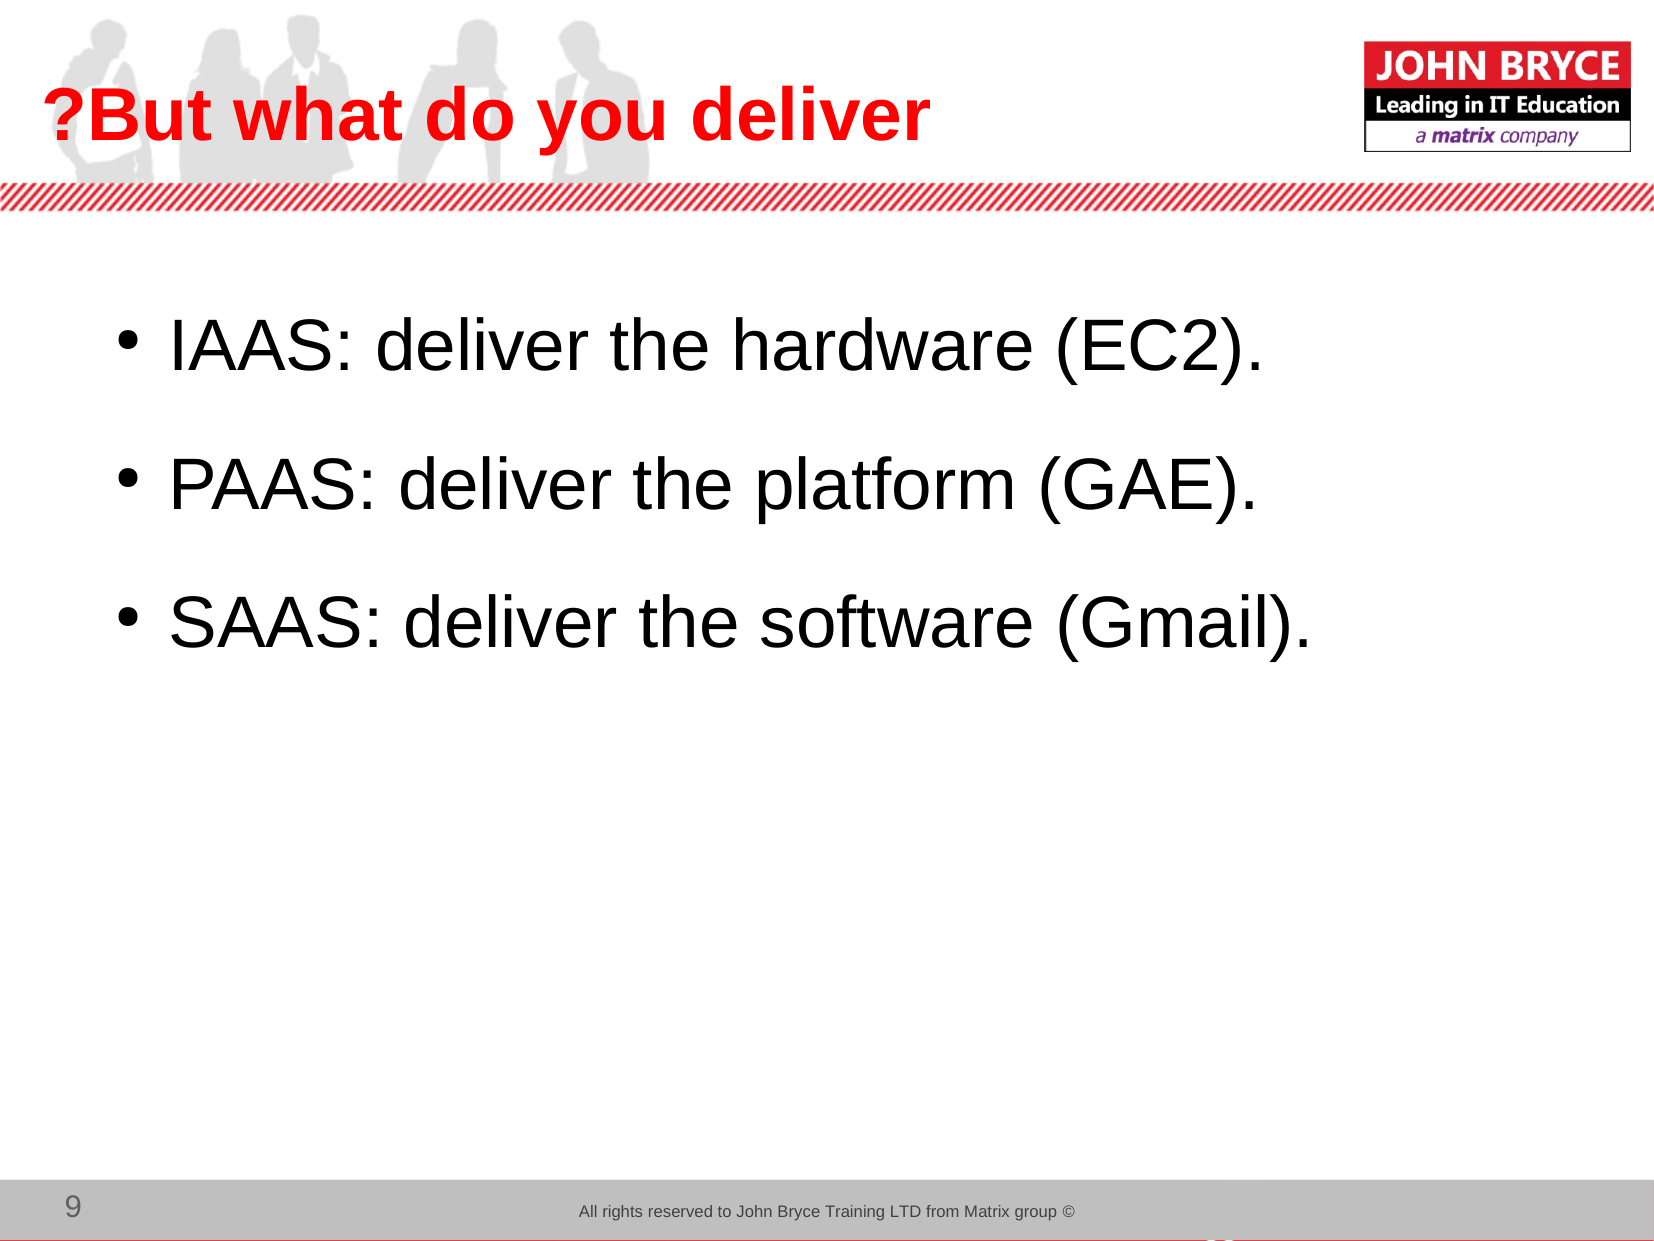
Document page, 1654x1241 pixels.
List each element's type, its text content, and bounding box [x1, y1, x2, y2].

picture [0, 0, 1654, 1179]
list IAAS: deliver the hardware (EC2). PAAS: deliver the platform (GAE). SAAS: deliver the software (Gmail). [82, 290, 1538, 1010]
title But what do you deliver? [26, 7, 1515, 215]
